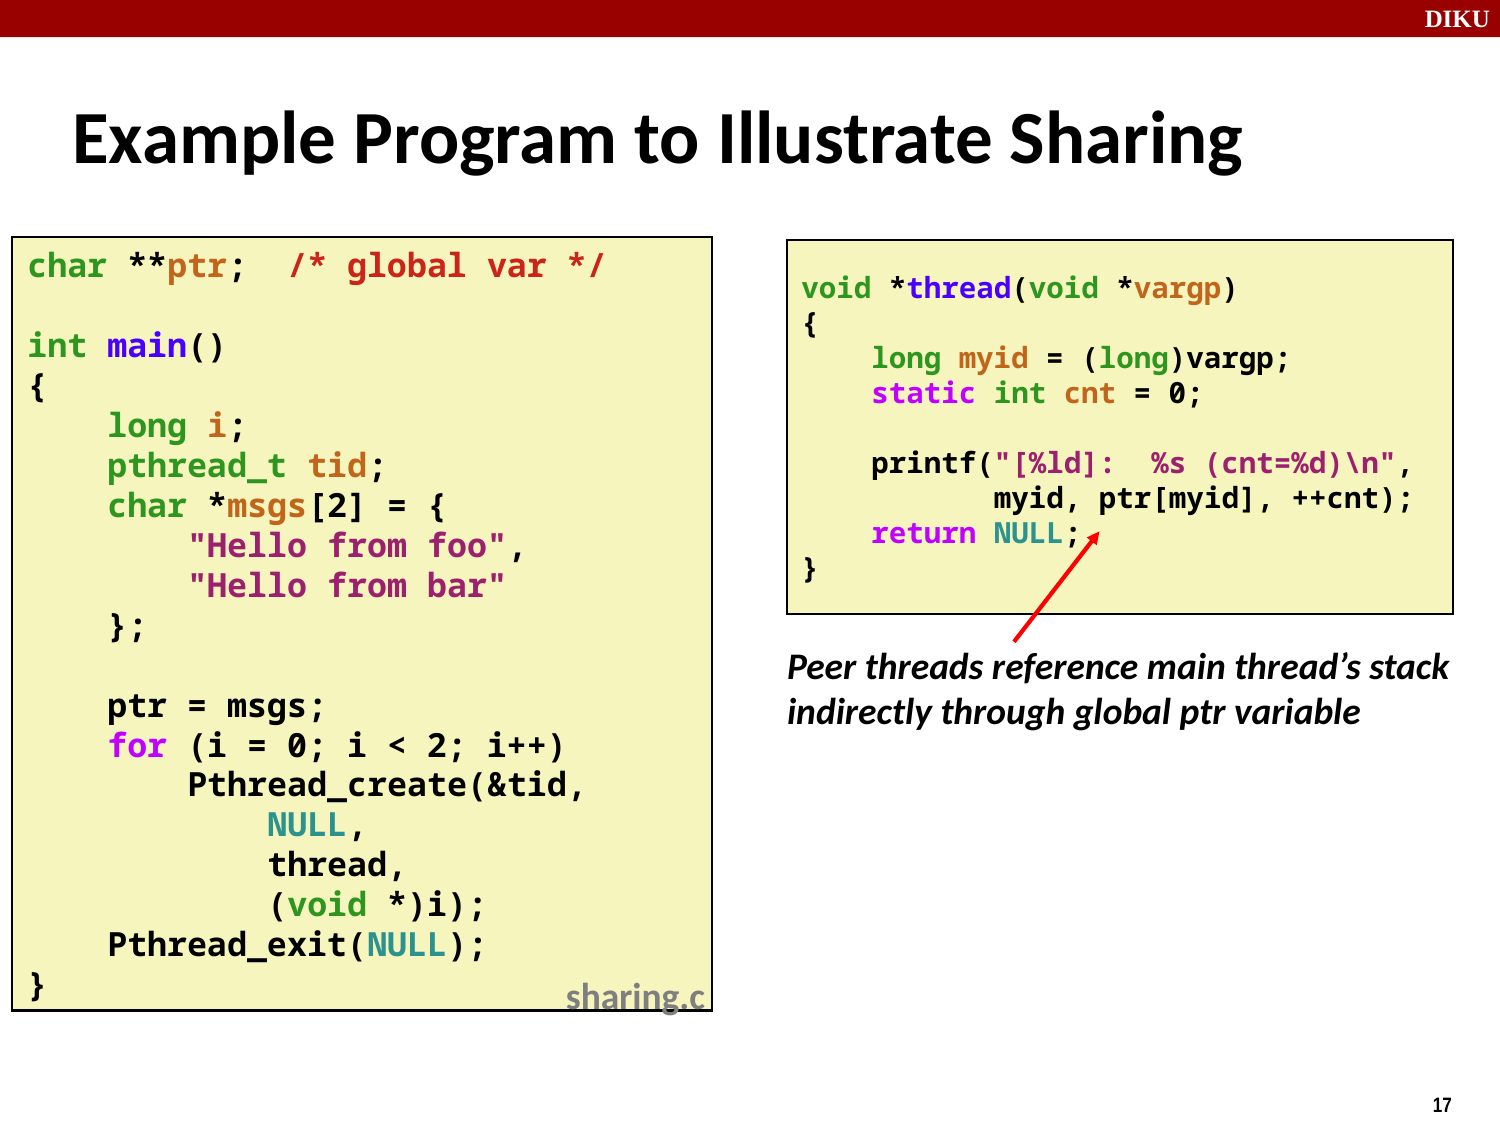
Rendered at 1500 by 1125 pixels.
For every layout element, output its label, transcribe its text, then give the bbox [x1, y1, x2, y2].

text_box Example Program to Illustrate Sharing [57, 71, 1453, 197]
text_box sharing.c [551, 964, 721, 1025]
text_box void *thread(void *vargp) { long myid = (long)vargp; static int cnt = 0; printf("[%ld]: %s (cnt=%d)\n", myid, ptr[myid], ++cnt); return NULL; } [786, 239, 1453, 614]
text_box char **ptr; /* global var */ int main() { long i; pthread_t tid; char *msgs[2] = { "Hello from foo", "Hello from bar" }; ptr = msgs; for (i = 0; i < 2; i++) Pthread_create(&tid, NULL, thread, (void *)i); Pthread_exit(NULL); } [12, 237, 713, 1011]
text_box Peer threads reference main thread’s stack indirectly through global ptr variable [772, 642, 1466, 733]
